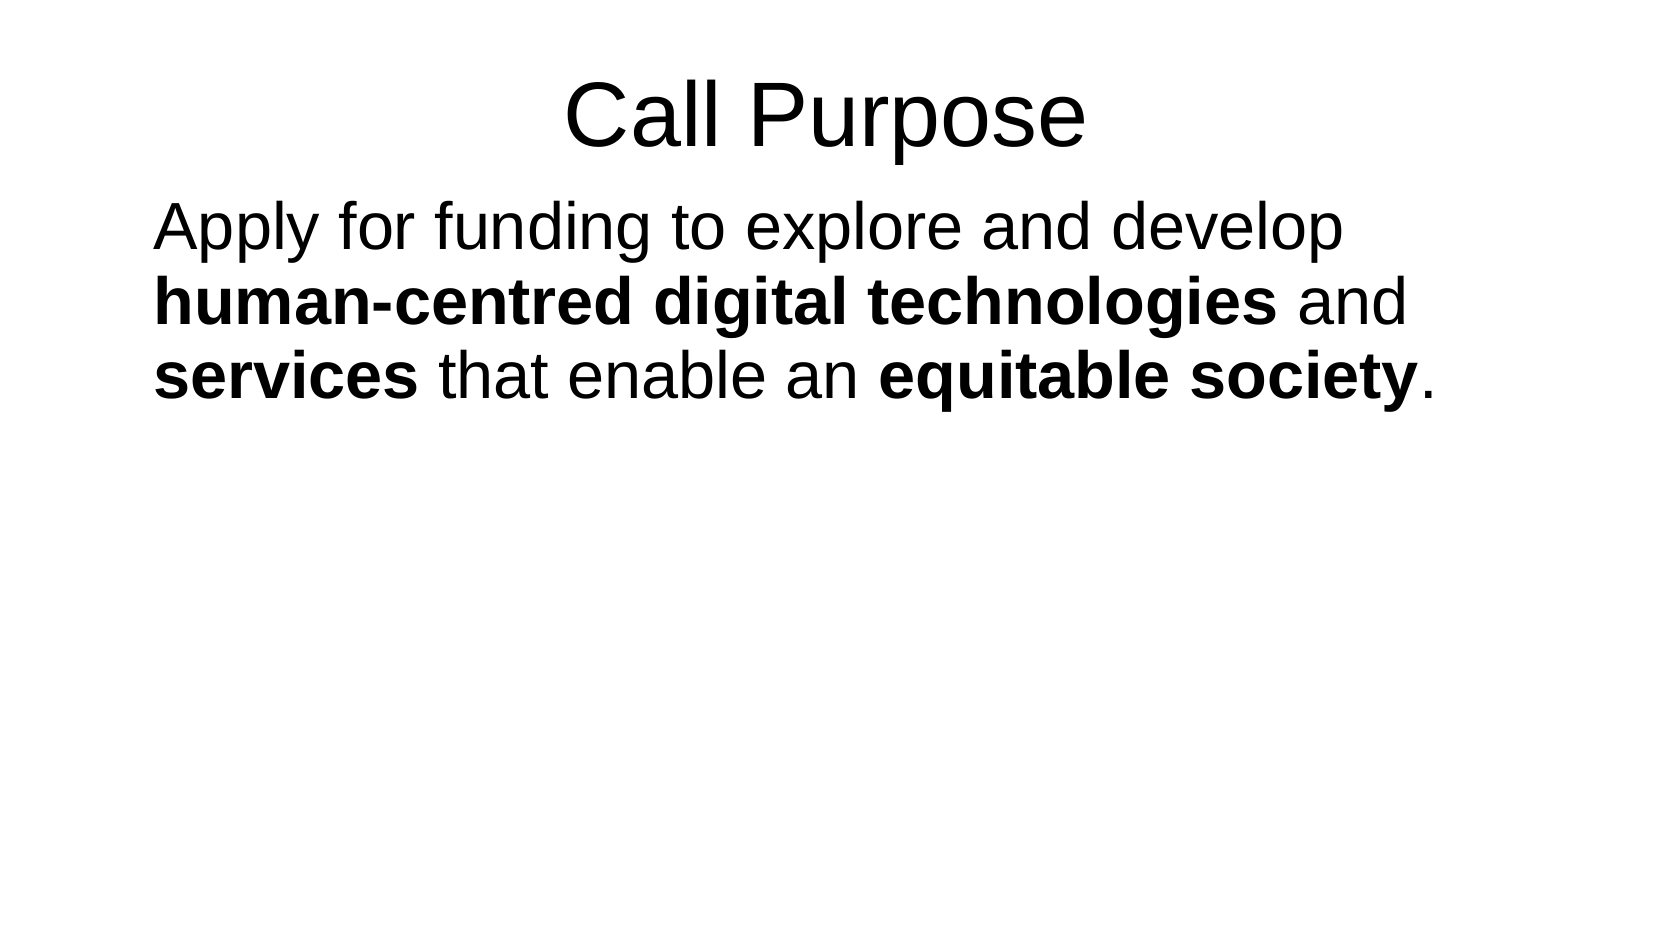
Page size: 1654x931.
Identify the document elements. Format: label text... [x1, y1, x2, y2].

title Call Purpose [82, 37, 1571, 188]
list Apply for funding to explore and develop human-centred digital technologies and services that enable an equitable society. [82, 188, 1571, 729]
